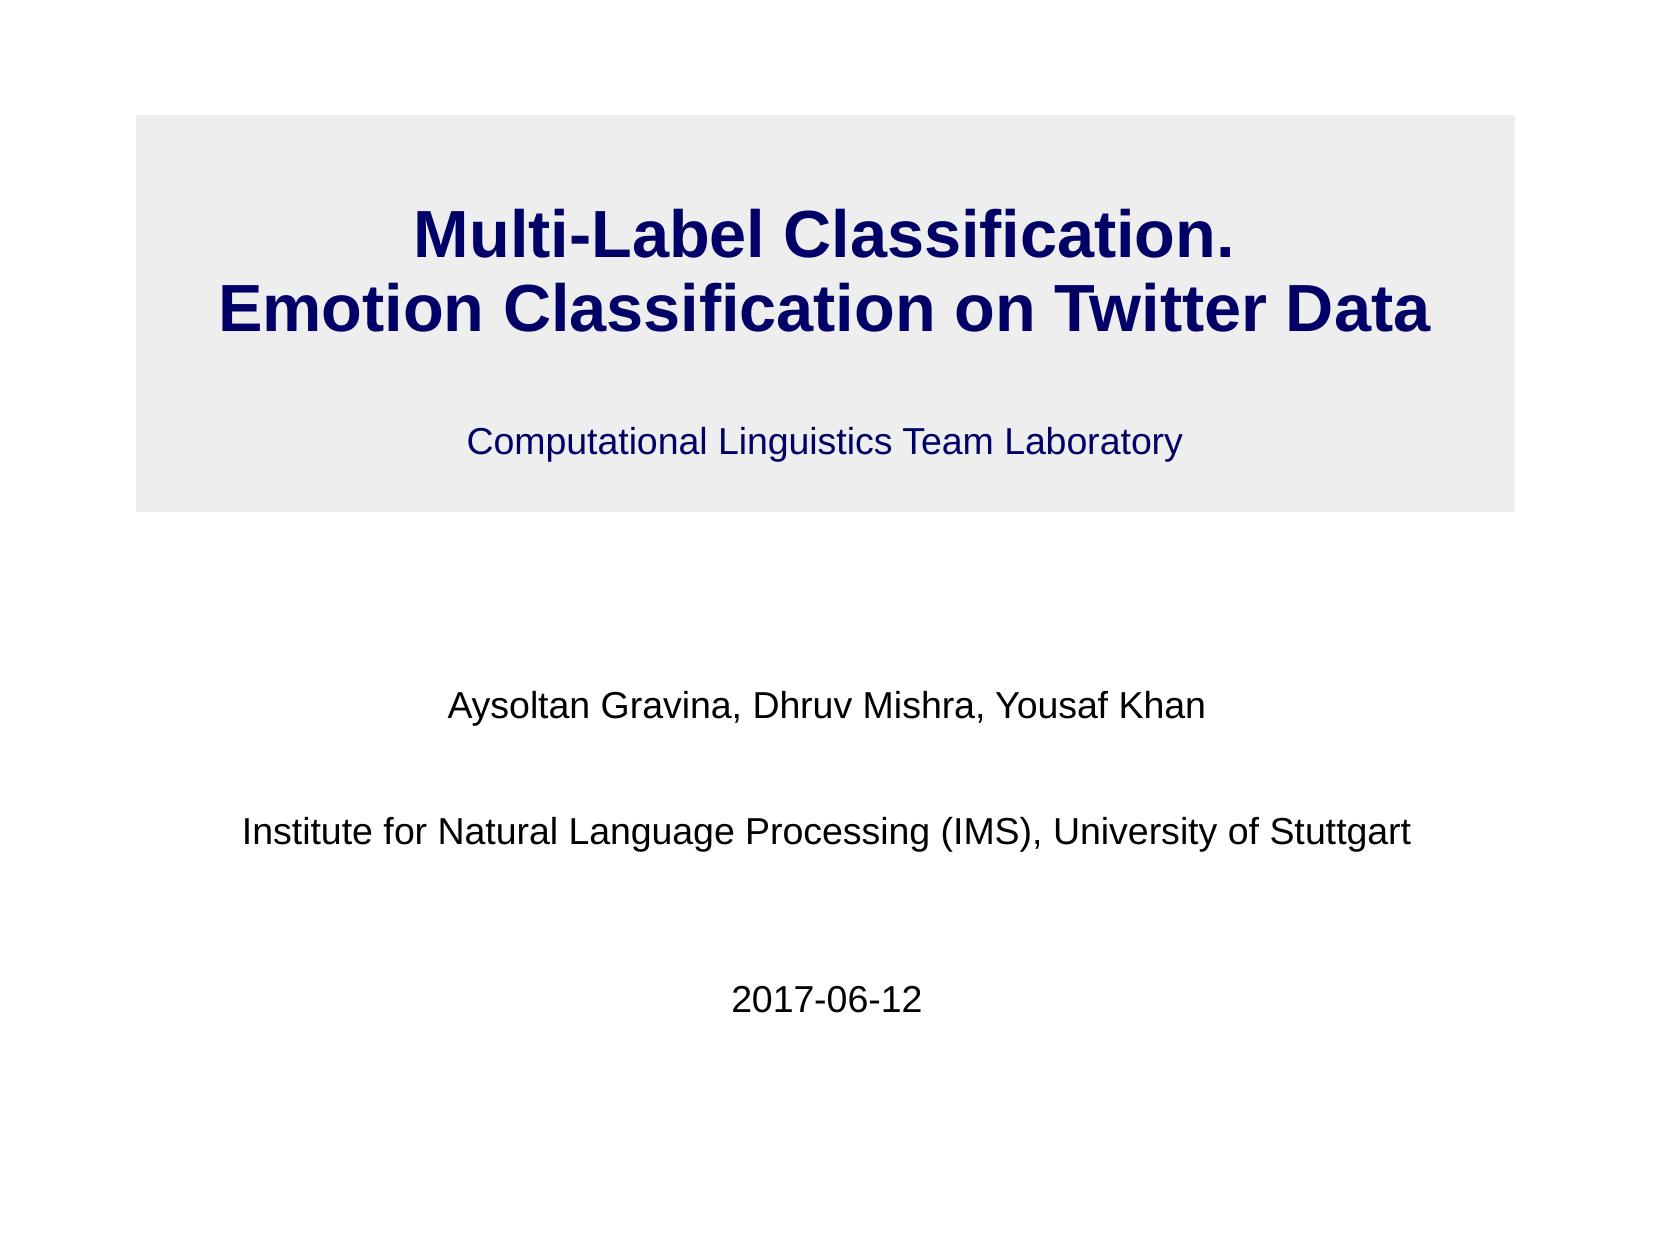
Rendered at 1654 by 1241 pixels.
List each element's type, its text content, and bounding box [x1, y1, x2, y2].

subtitle Aysoltan Gravina, Dhruv Mishra, Yousaf Khan Institute for Natural Language Processing (IMS), University of Stuttgart 2017-06-12 [82, 0, 1571, 1188]
table_header Multi-Label Classification. Emotion Classification on Twitter Data Computational Linguistics Team Laboratory [136, 115, 1515, 512]
